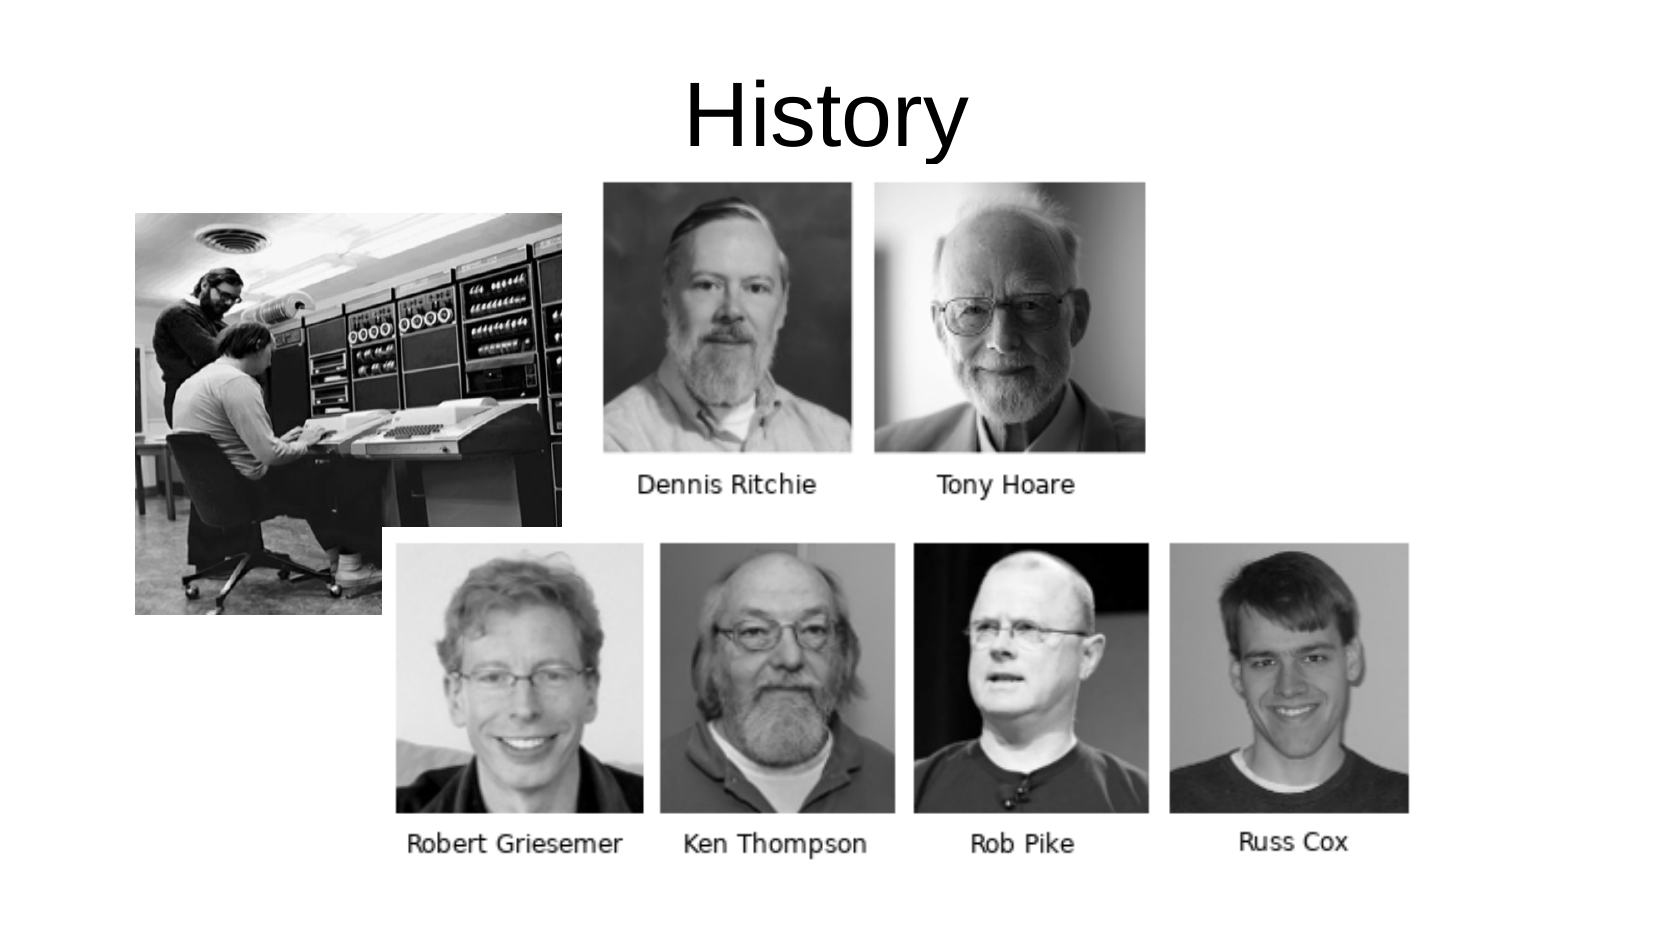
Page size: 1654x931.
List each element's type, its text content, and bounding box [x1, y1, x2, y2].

picture [135, 213, 1426, 871]
picture [585, 164, 1171, 513]
title History [82, 37, 1571, 193]
